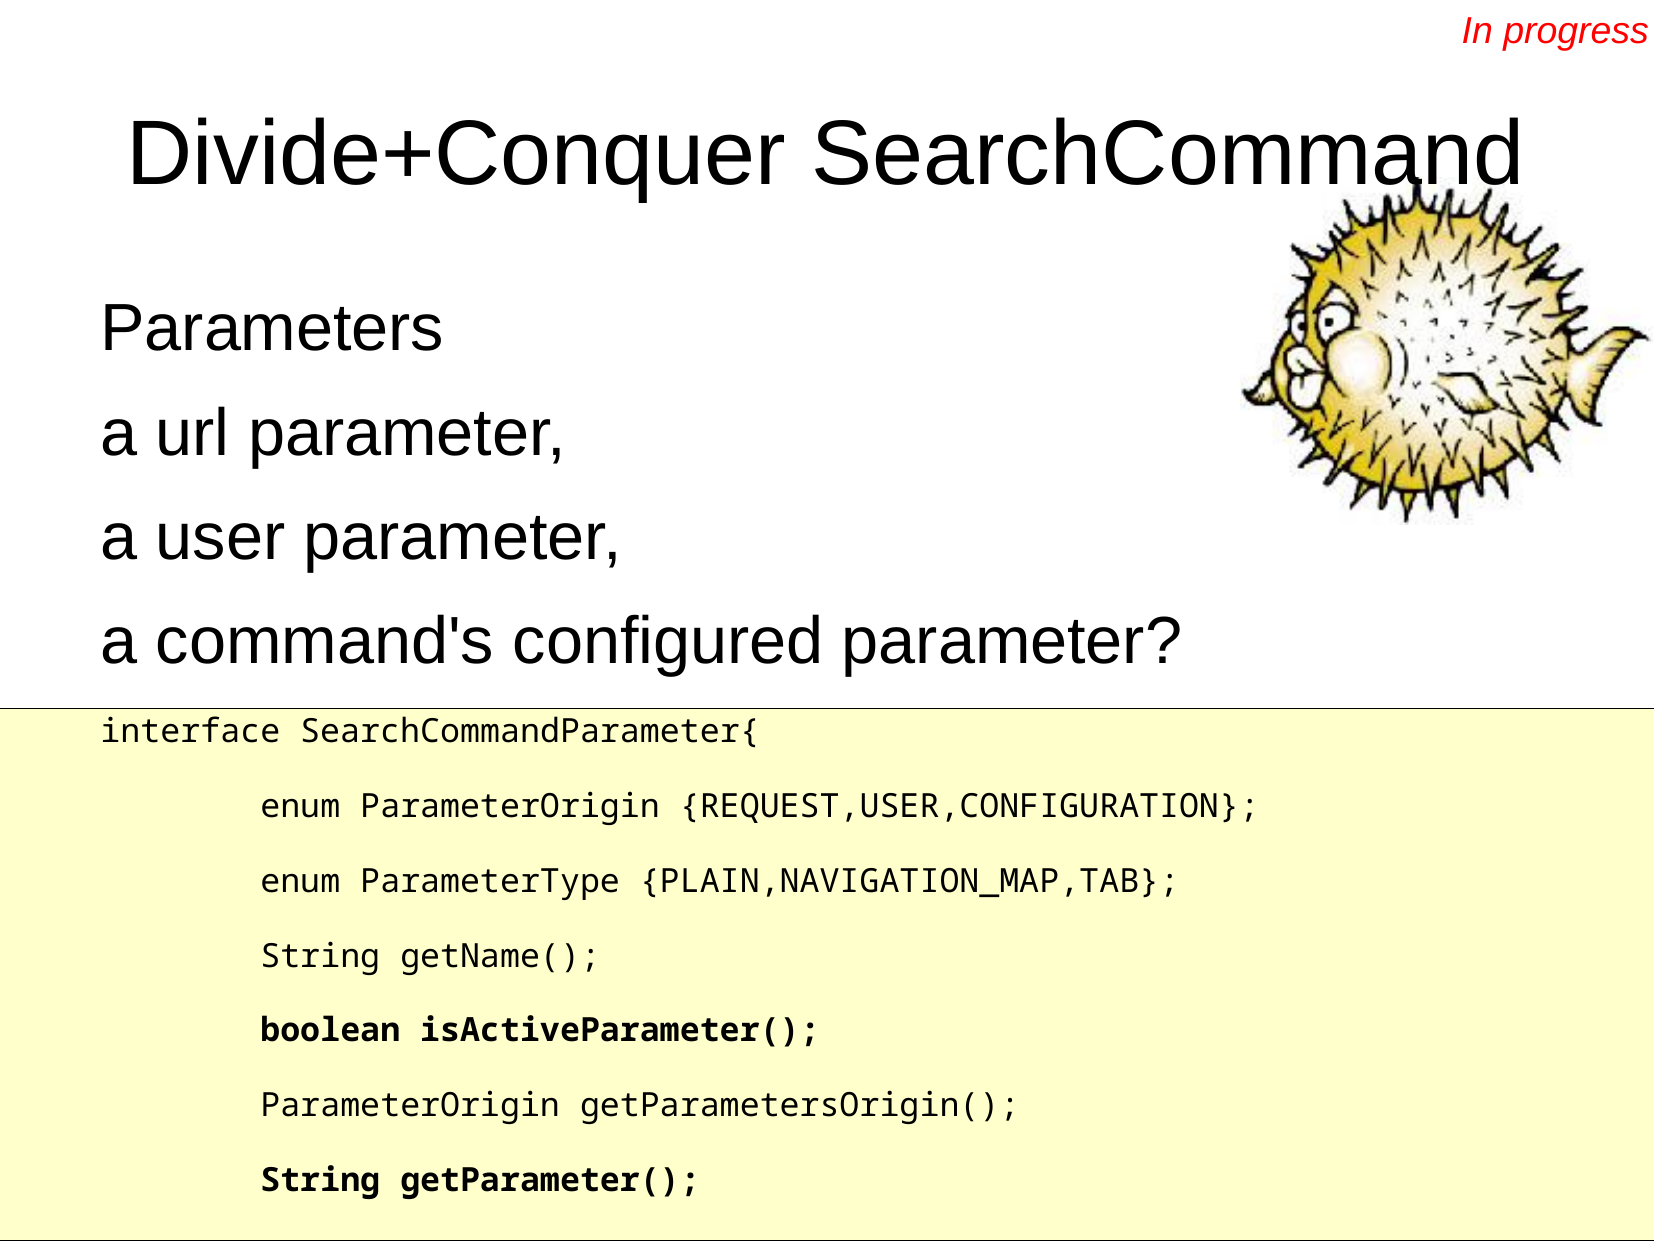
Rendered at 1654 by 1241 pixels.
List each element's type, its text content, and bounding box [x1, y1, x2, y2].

text_box In progress [1446, 2, 1654, 60]
text_box [0, 708, 1654, 1241]
title Divide+Conquer SearchCommand [82, 56, 1571, 250]
list Parameters a url parameter, a user parameter, a command's configured parameter? interface SearchCommandParameter{ enum ParameterOrigin {REQUEST,USER,CONFIGURATION}; enum ParameterType {PLAIN,NAVIGATION_MAP,TAB}; String getName(); boolean isActiveParameter(); ParameterOrigin getParametersOrigin(); String getParameter(); } [82, 290, 1571, 1217]
picture [1240, 177, 1653, 526]
